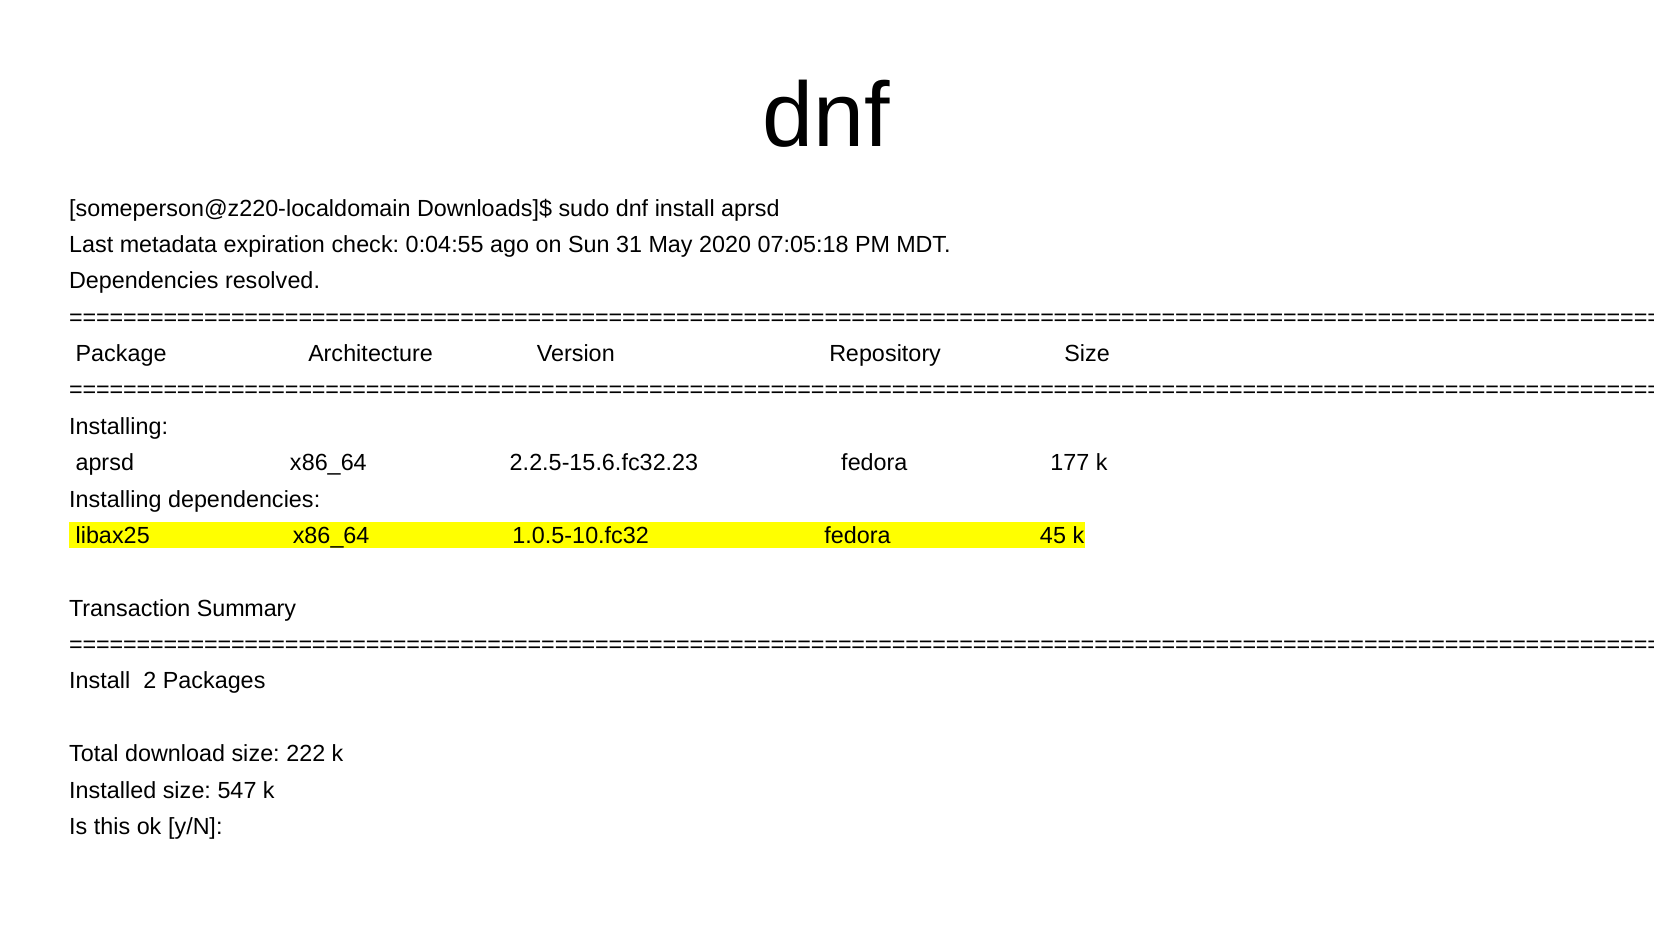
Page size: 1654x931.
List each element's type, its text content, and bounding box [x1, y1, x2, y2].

list [someperson@z220-localdomain Downloads]$ sudo dnf install aprsd Last metadata expiration check: 0:04:55 ago on Sun 31 May 2020 07:05:18 PM MDT. Dependencies resolved. ==================================================================================================================================== Package Architecture Version Repository Size ==================================================================================================================================== Installing: aprsd x86_64 2.2.5-15.6.fc32.23 fedora 177 k Installing dependencies: libax25 x86_64 1.0.5-10.fc32 fedora 45 k Transaction Summary ==================================================================================================================================== Install 2 Packages Total download size: 222 k Installed size: 547 k Is this ok [y/N]: [69, 195, 1654, 856]
title dnf [82, 37, 1571, 193]
